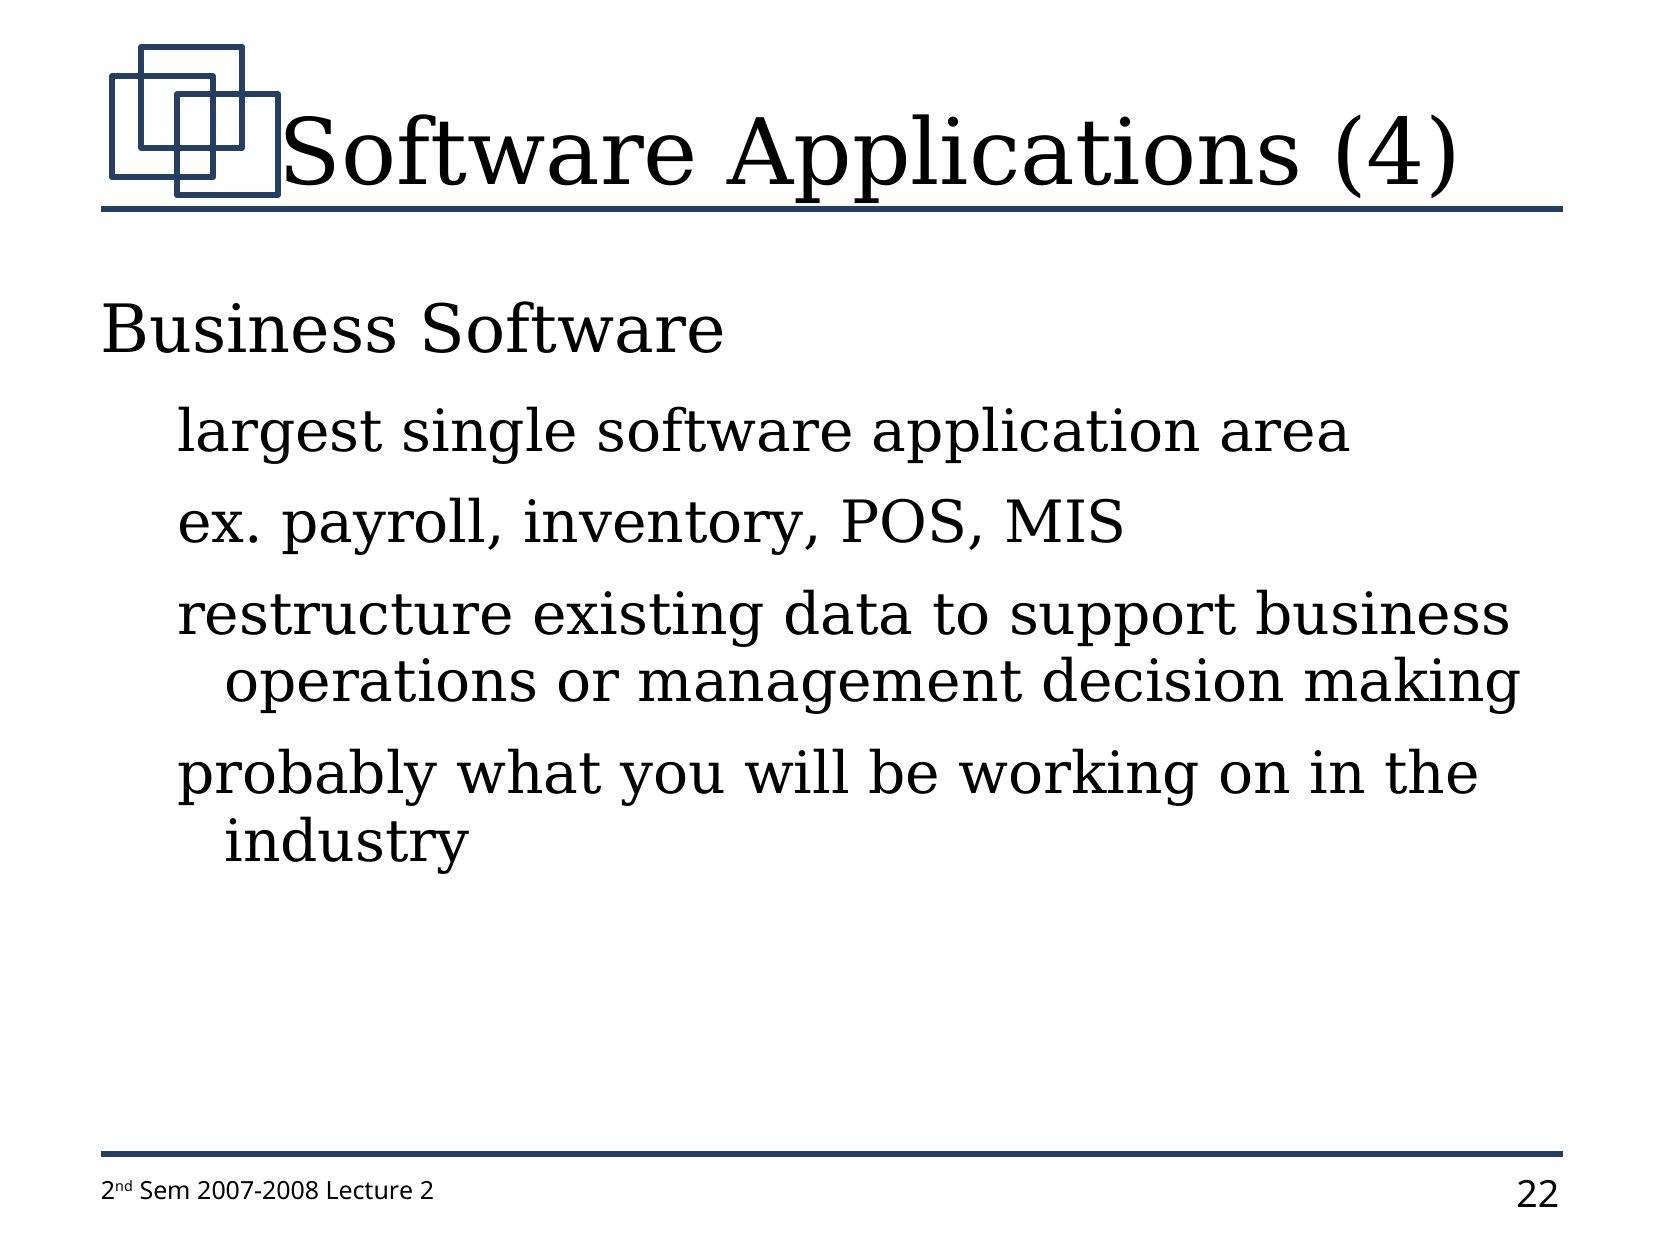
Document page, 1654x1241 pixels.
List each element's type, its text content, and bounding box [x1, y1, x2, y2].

list Business Software largest single software application area ex. payroll, inventory, POS, MIS restructure existing data to support business operations or management decision making probably what you will be working on in the industry [82, 290, 1571, 1109]
title Software Applications (4) [82, 49, 1571, 257]
